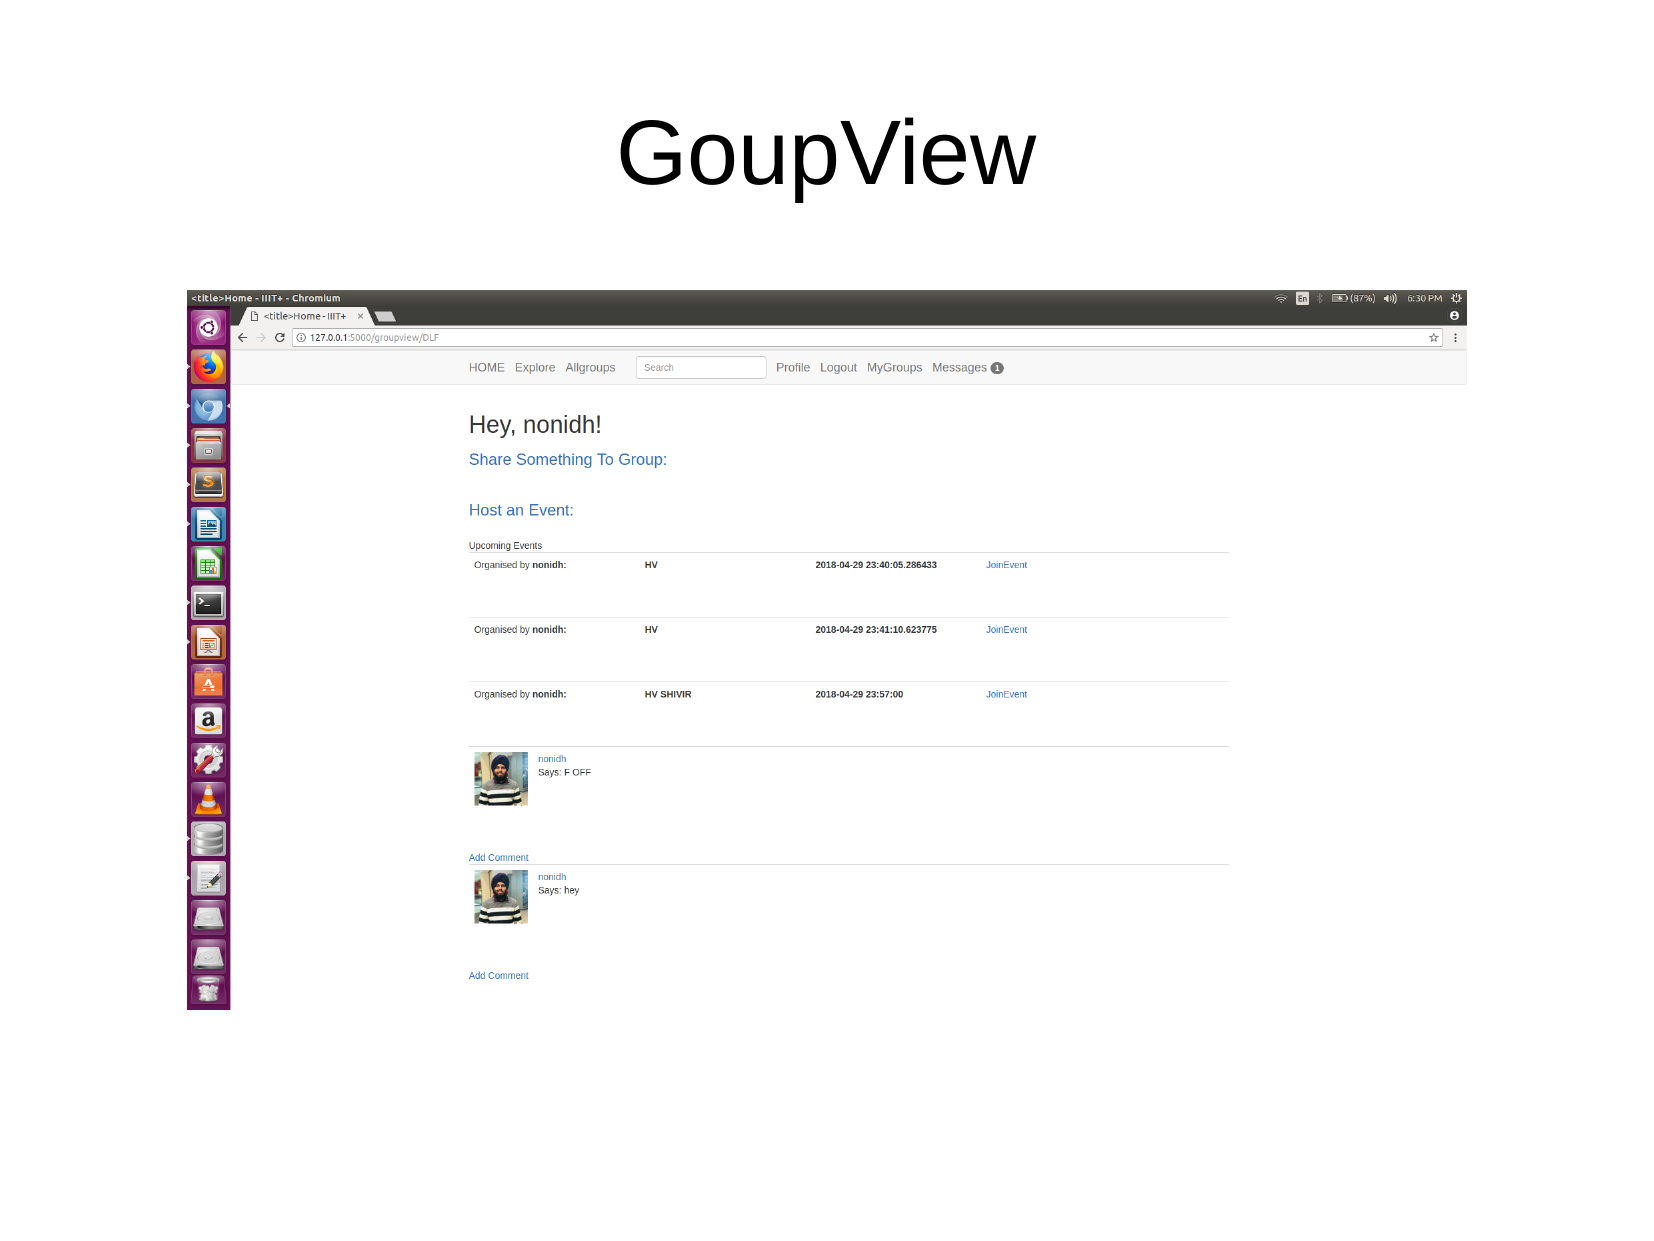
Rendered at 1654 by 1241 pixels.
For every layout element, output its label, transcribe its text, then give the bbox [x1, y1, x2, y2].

picture [187, 290, 1467, 1010]
title GoupView [82, 49, 1571, 257]
